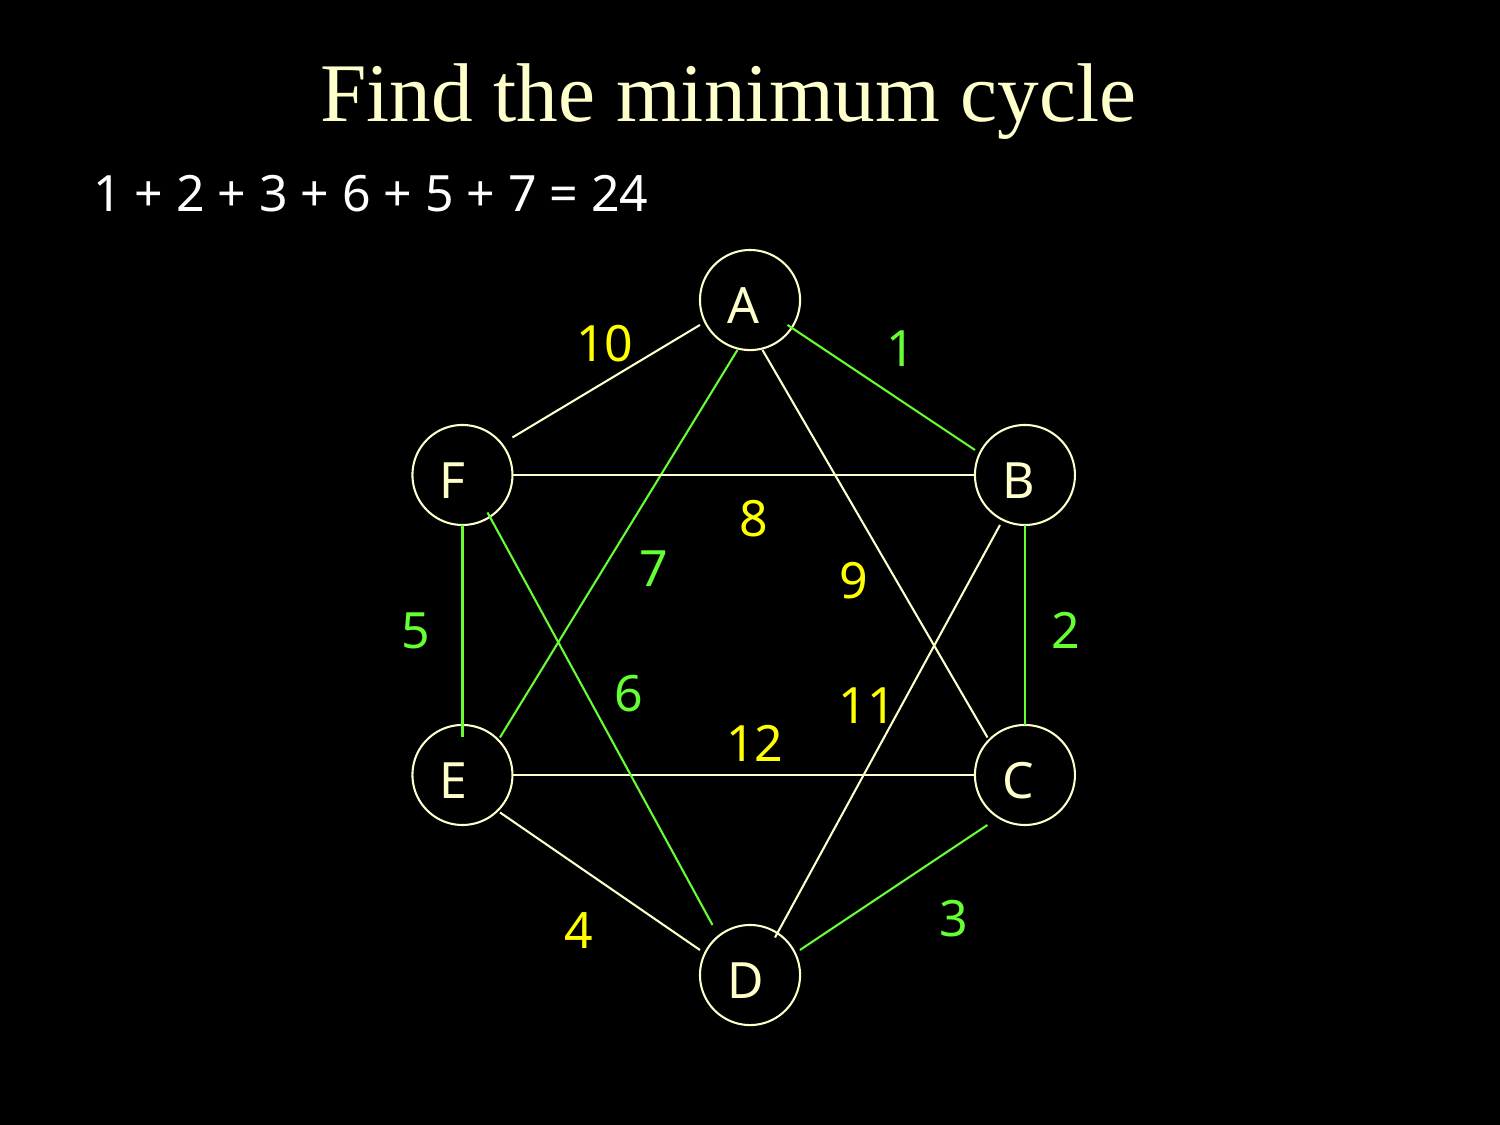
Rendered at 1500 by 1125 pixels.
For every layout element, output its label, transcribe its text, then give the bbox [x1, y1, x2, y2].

text_box 6 [599, 649, 658, 734]
text_box D [712, 937, 772, 1022]
text_box F [425, 437, 484, 522]
text_box 10 [561, 299, 649, 384]
text_box C [987, 737, 1047, 822]
text_box 1 [872, 305, 931, 390]
text_box 3 [924, 874, 983, 959]
text_box A [712, 262, 772, 347]
text_box 4 [549, 887, 608, 972]
text_box 11 [824, 662, 911, 747]
text_box 7 [624, 524, 683, 609]
text_box B [987, 437, 1047, 522]
text_box E [425, 737, 484, 822]
title Find the minimum cycle [0, 37, 1458, 150]
text_box 9 [824, 537, 883, 622]
text_box 8 [724, 474, 783, 559]
text_box 2 [1037, 587, 1096, 672]
text_box 1 + 2 + 3 + 6 + 5 + 7 = 24 [78, 149, 677, 234]
text_box 5 [387, 587, 446, 672]
text_box 12 [711, 699, 799, 784]
